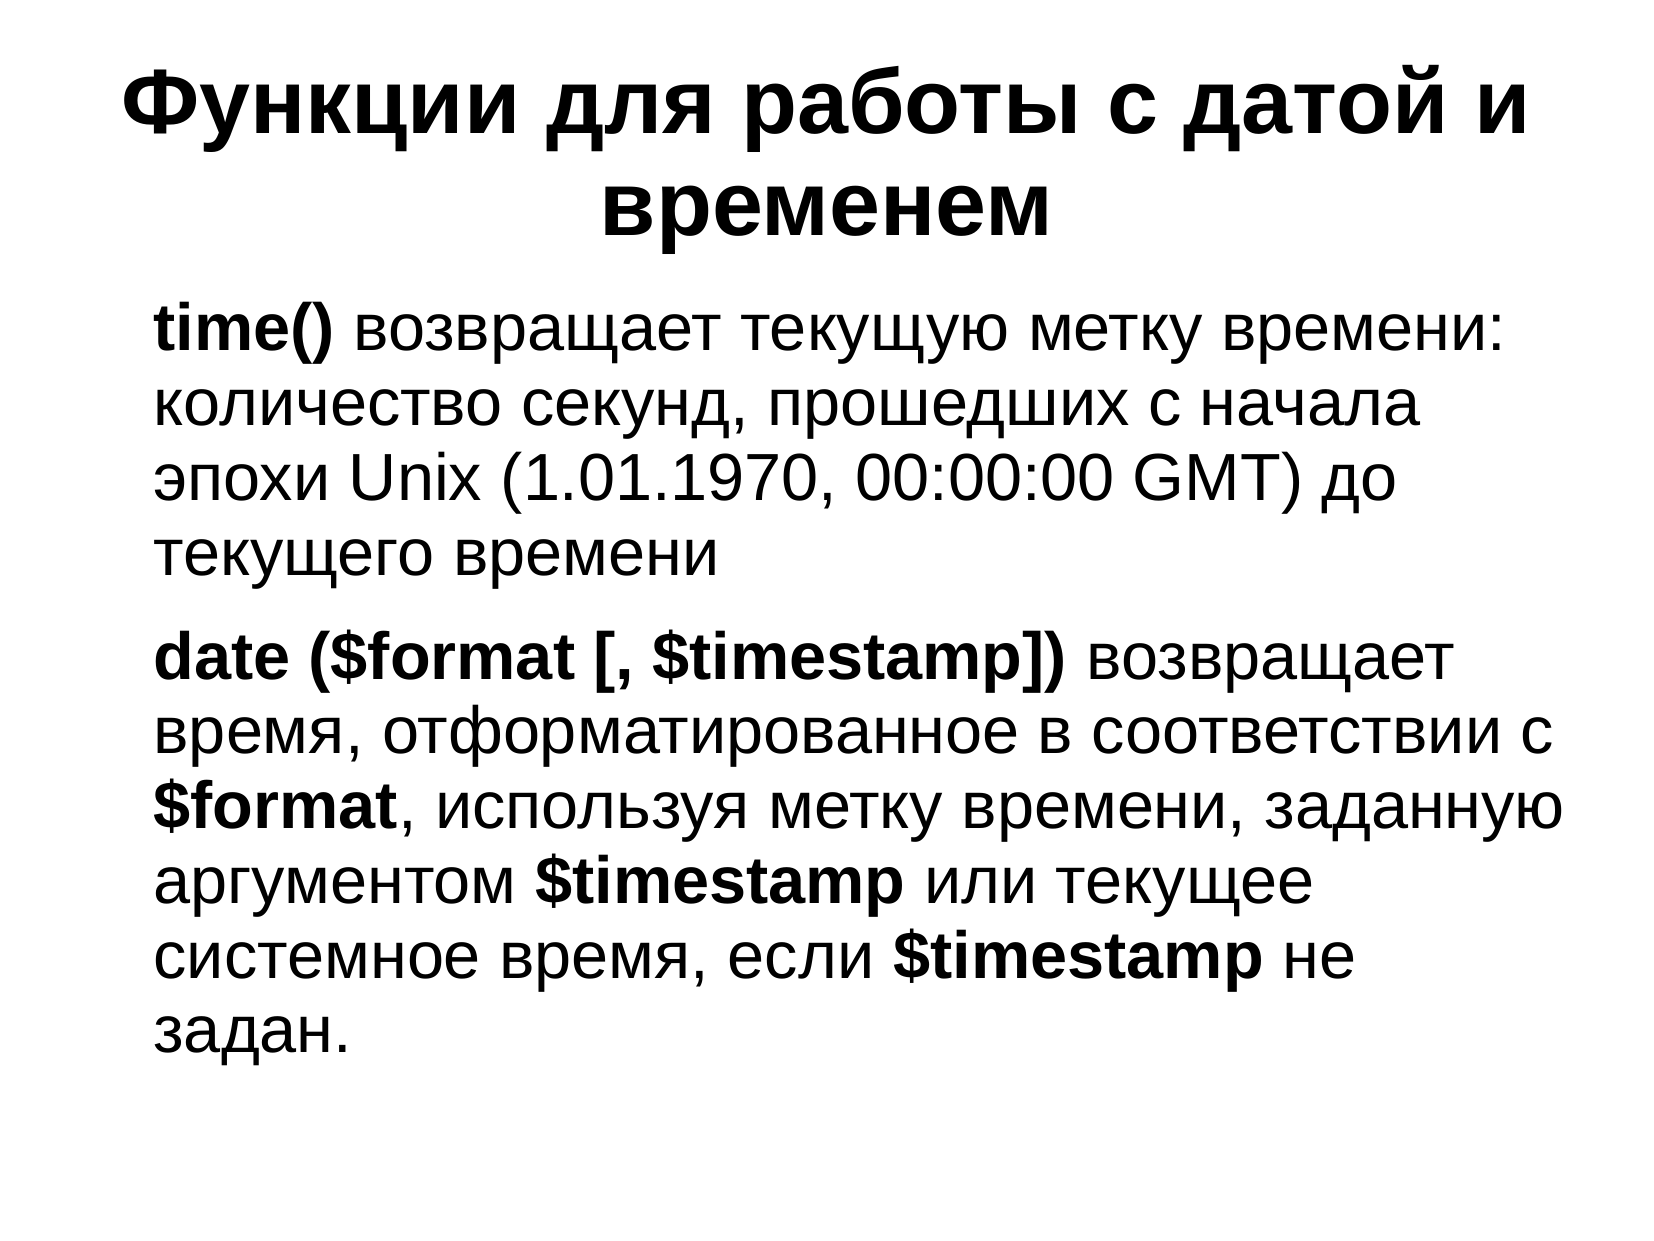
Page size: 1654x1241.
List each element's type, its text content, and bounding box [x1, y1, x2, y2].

title Функции для работы с датой и временем [82, 49, 1571, 257]
list time() возвращает текущую метку времени: количество секунд, прошедших с начала эпохи Unix (1.01.1970, 00:00:00 GMT) до текущего времени date ($format [, $timestamp]) возвращает время, отформатированное в соответствии с $format, используя метку времени, заданную аргументом $timestamp или текущее системное время, если $timestamp не задан. [82, 290, 1571, 1109]
